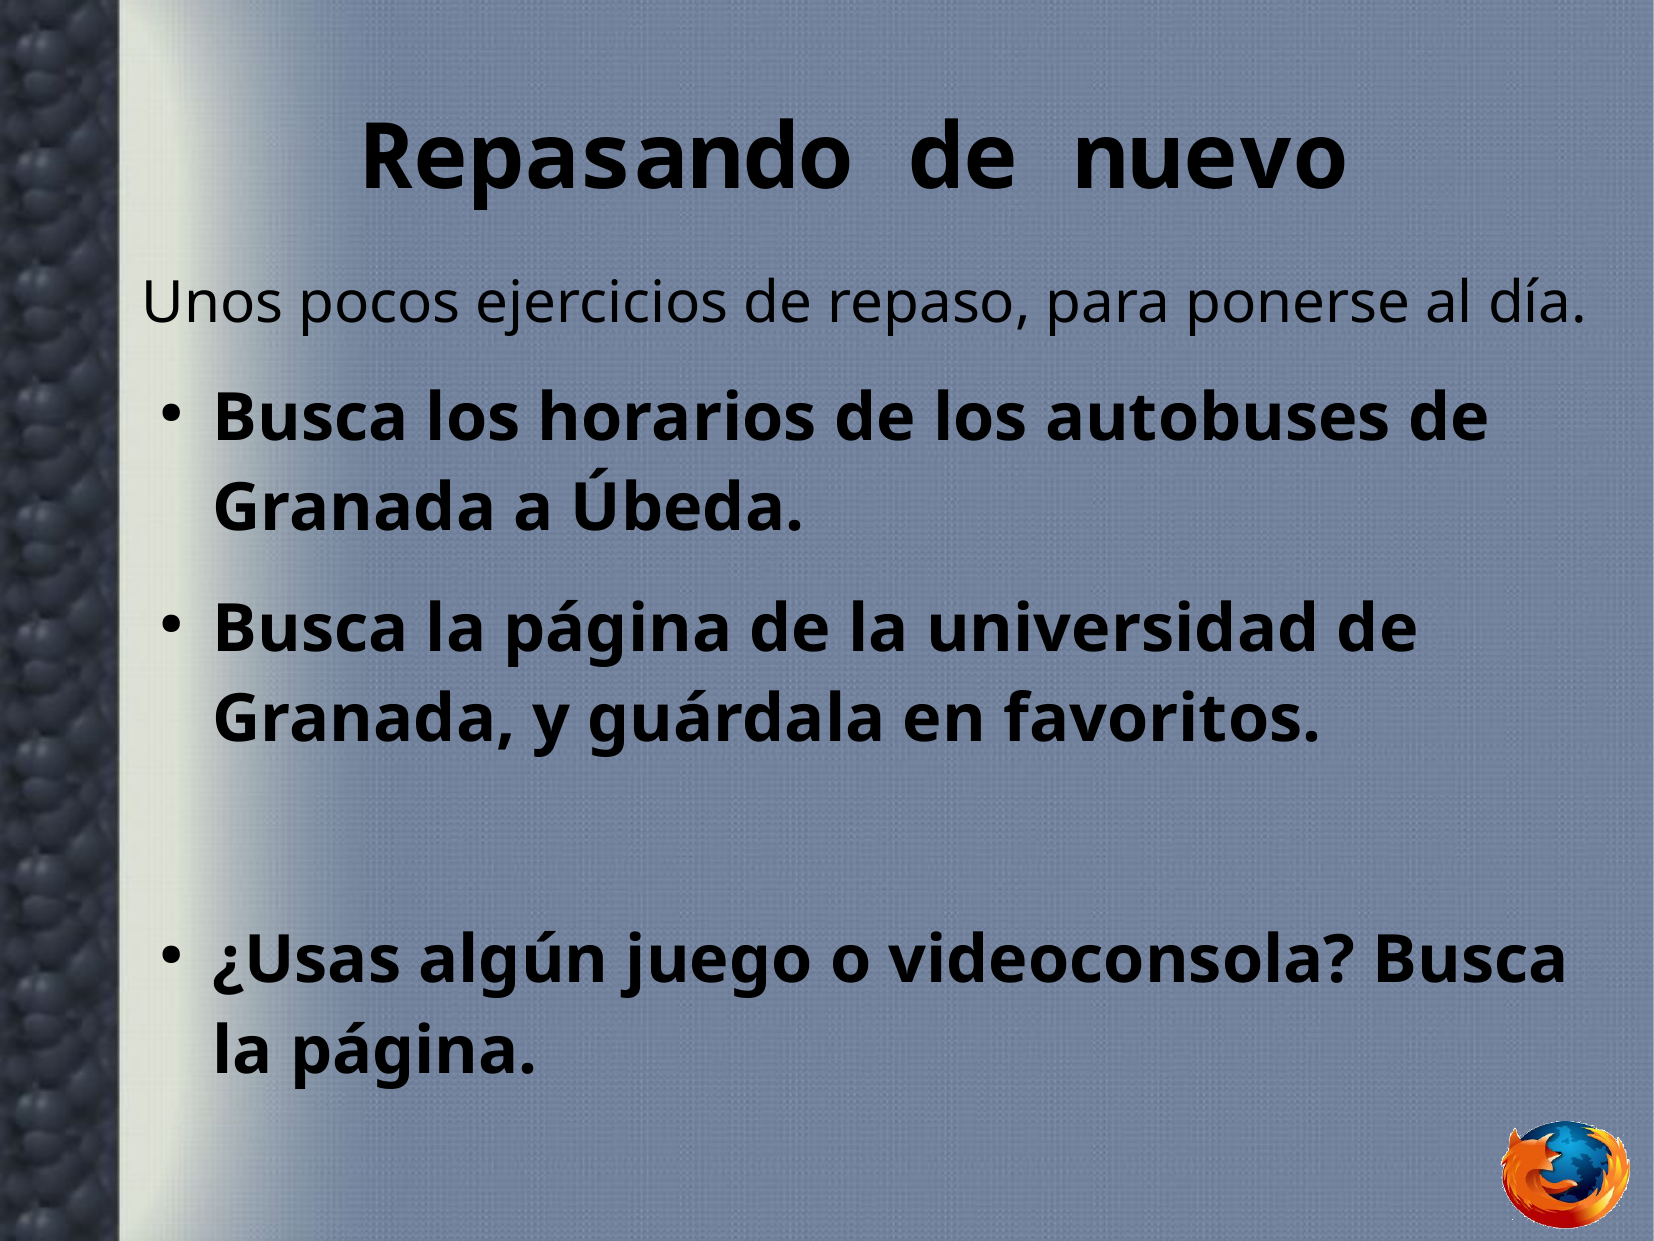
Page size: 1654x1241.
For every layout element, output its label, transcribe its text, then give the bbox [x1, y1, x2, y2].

list Unos pocos ejercicios de repaso, para ponerse al día. Busca los horarios de los autobuses de Granada a Úbeda. Busca la página de la universidad de Granada, y guárdala en favoritos. ¿Usas algún juego o videoconsola? Busca la página. [141, 259, 1630, 980]
title Repasando de nuevo [82, 49, 1571, 257]
picture [0, 0, 1654, 1241]
